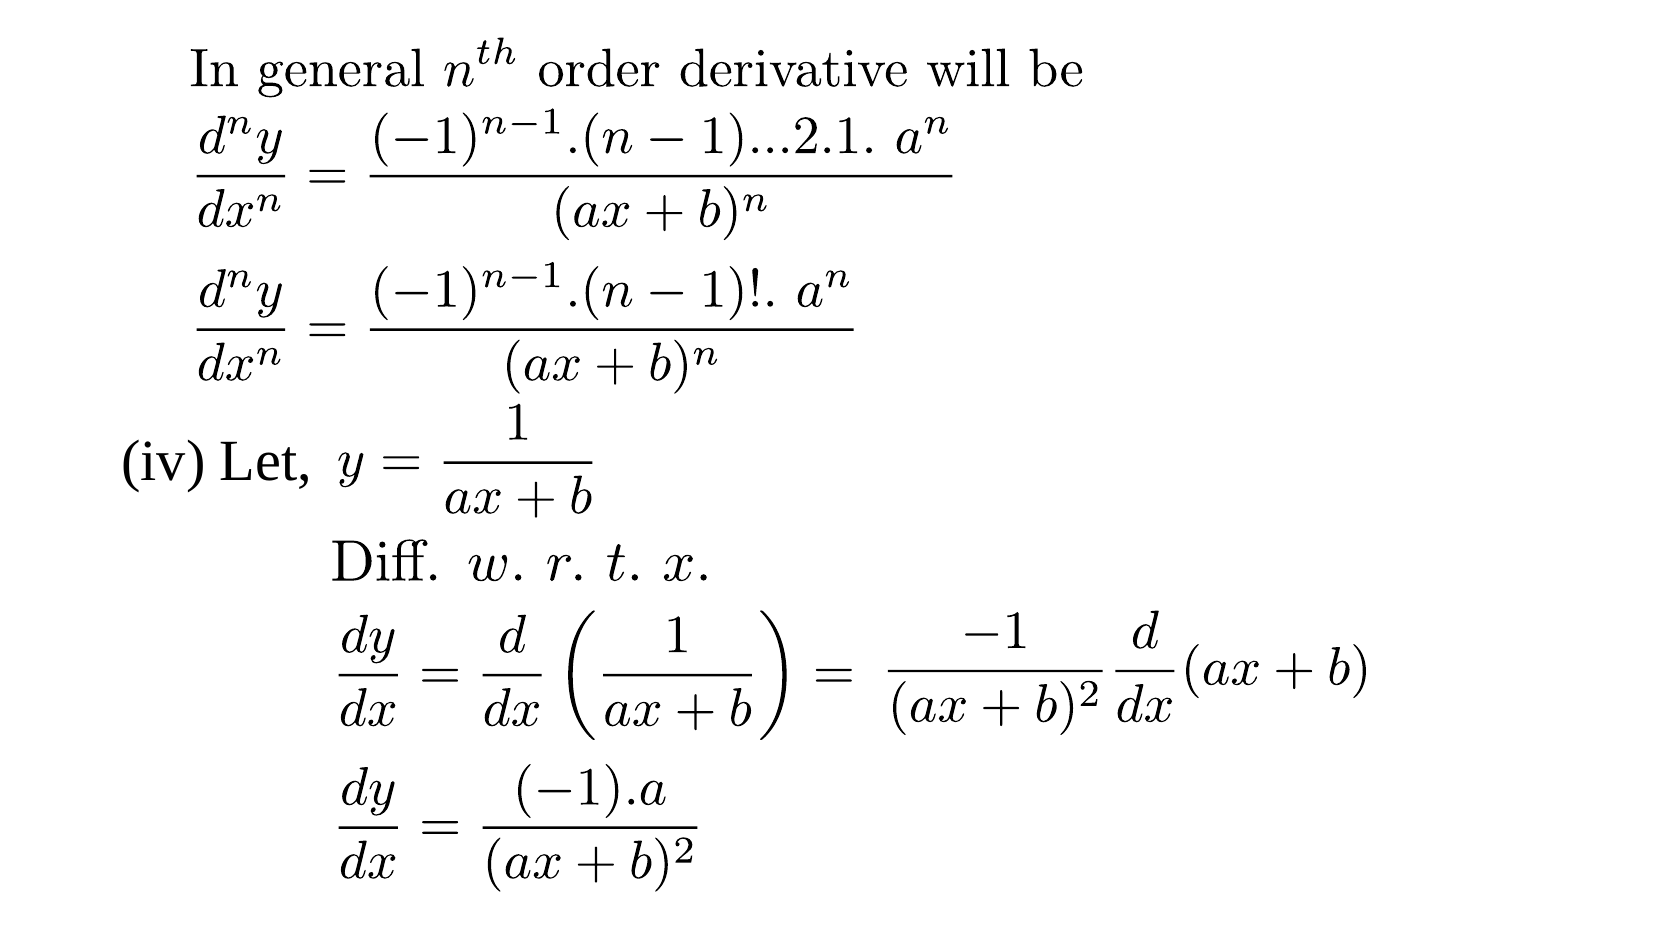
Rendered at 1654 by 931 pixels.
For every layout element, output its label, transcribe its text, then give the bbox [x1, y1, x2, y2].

text_box [196, 108, 953, 241]
text_box [190, 37, 1083, 98]
text_box [887, 610, 1366, 736]
title (iv) Let, [47, 37, 1607, 898]
text_box [338, 763, 698, 892]
text_box [338, 610, 852, 740]
text_box [196, 261, 854, 394]
text_box [338, 403, 593, 518]
text_box [332, 539, 707, 582]
